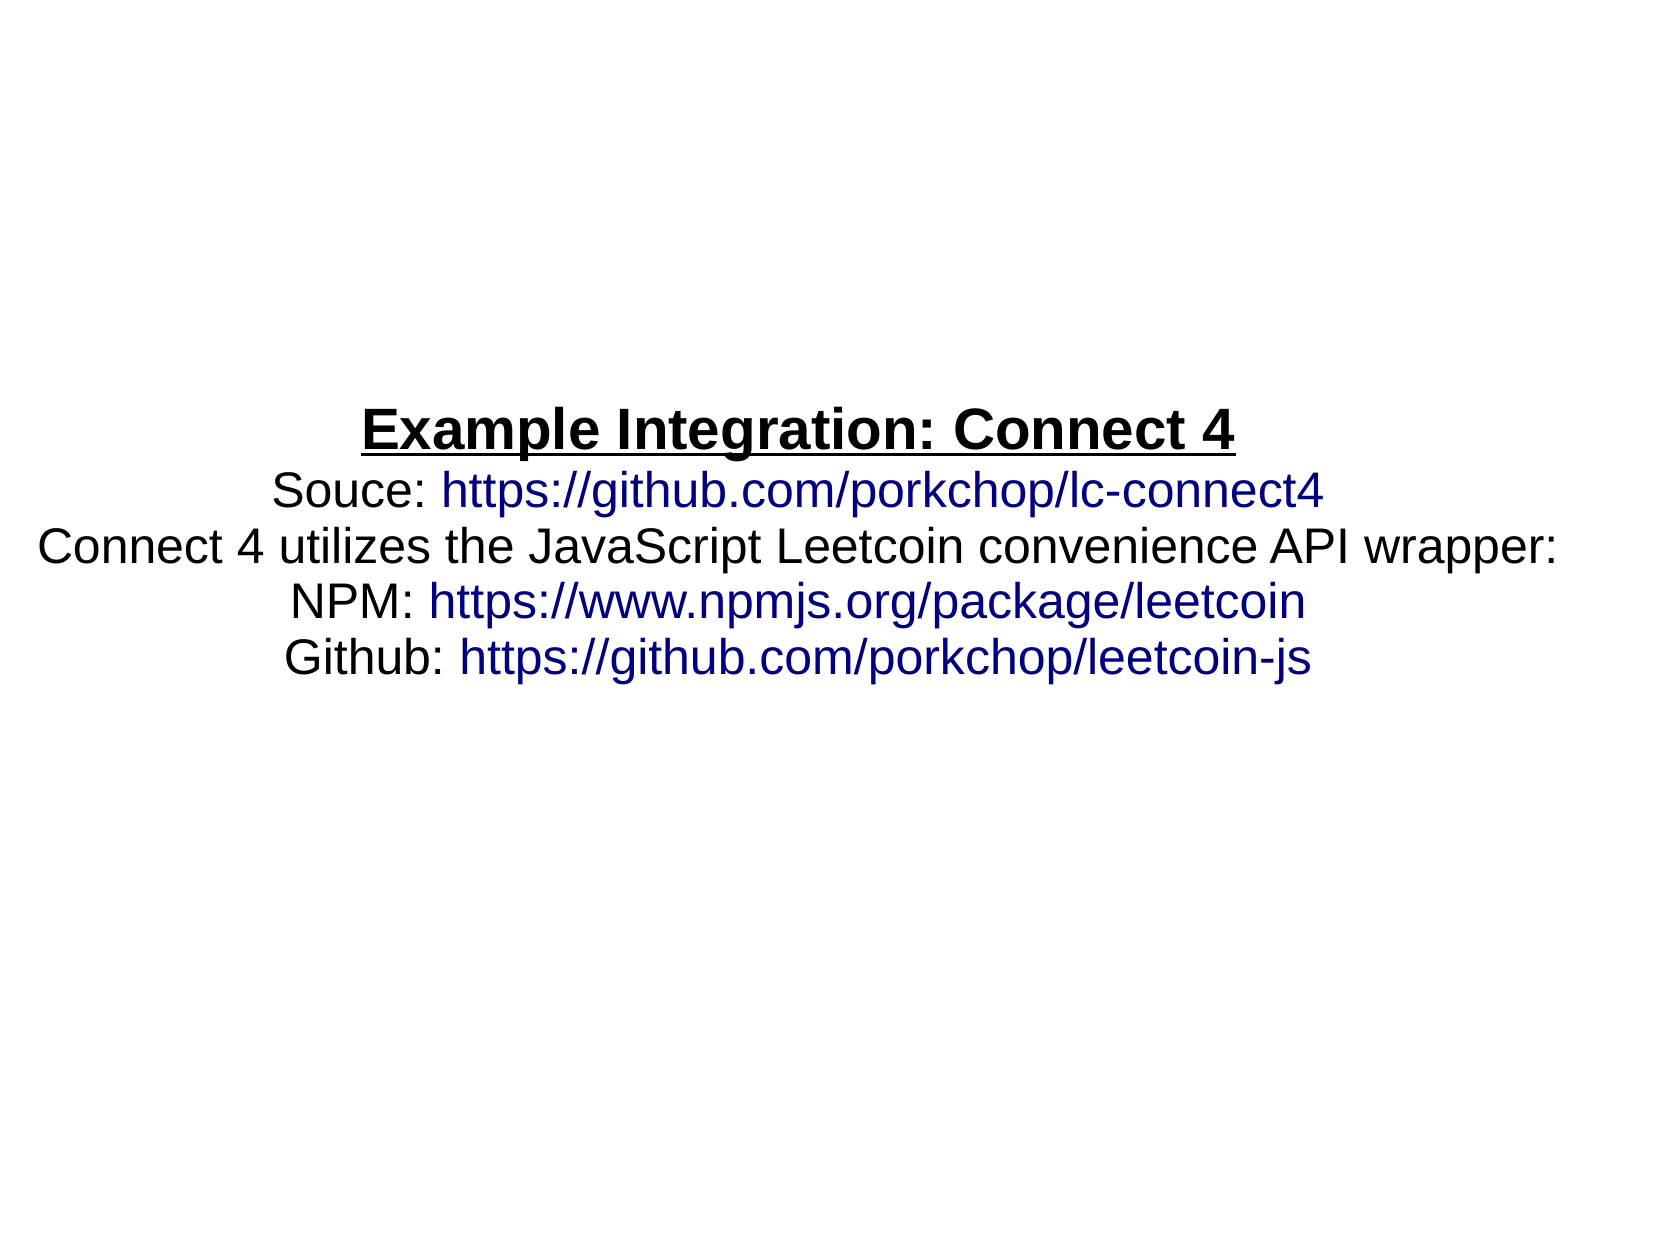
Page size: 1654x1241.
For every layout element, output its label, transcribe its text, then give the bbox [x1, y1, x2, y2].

text_box Example Integration: Connect 4 Souce: https://github.com/porkchop/lc-connect4 Connect 4 utilizes the JavaScript Leetcoin convenience API wrapper: NPM: https://www.npmjs.org/package/leetcoin Github: https://github.com/porkchop/leetcoin-js [22, 389, 1654, 986]
